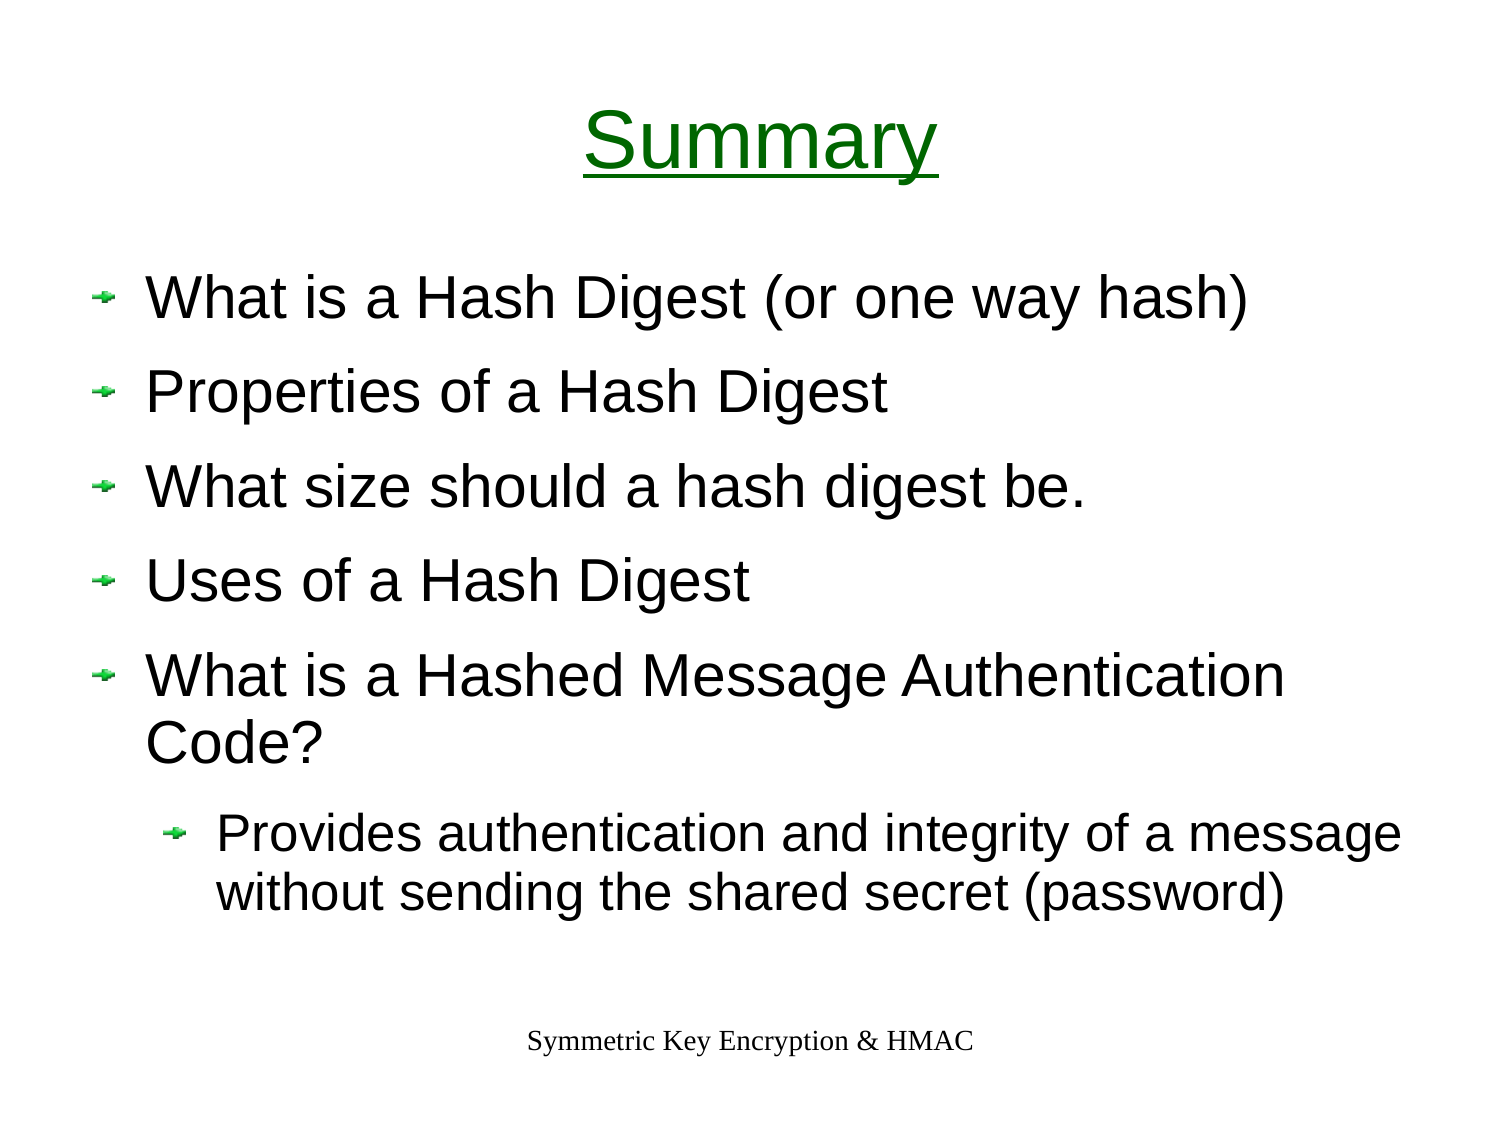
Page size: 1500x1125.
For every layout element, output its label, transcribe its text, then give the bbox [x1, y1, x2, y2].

title Summary [75, 44, 1447, 236]
list What is a Hash Digest (or one way hash) Properties of a Hash Digest What size should a hash digest be. Uses of a Hash Digest What is a Hashed Message Authentication Code? Provides authentication and integrity of a message without sending the shared secret (password) [75, 263, 1447, 997]
